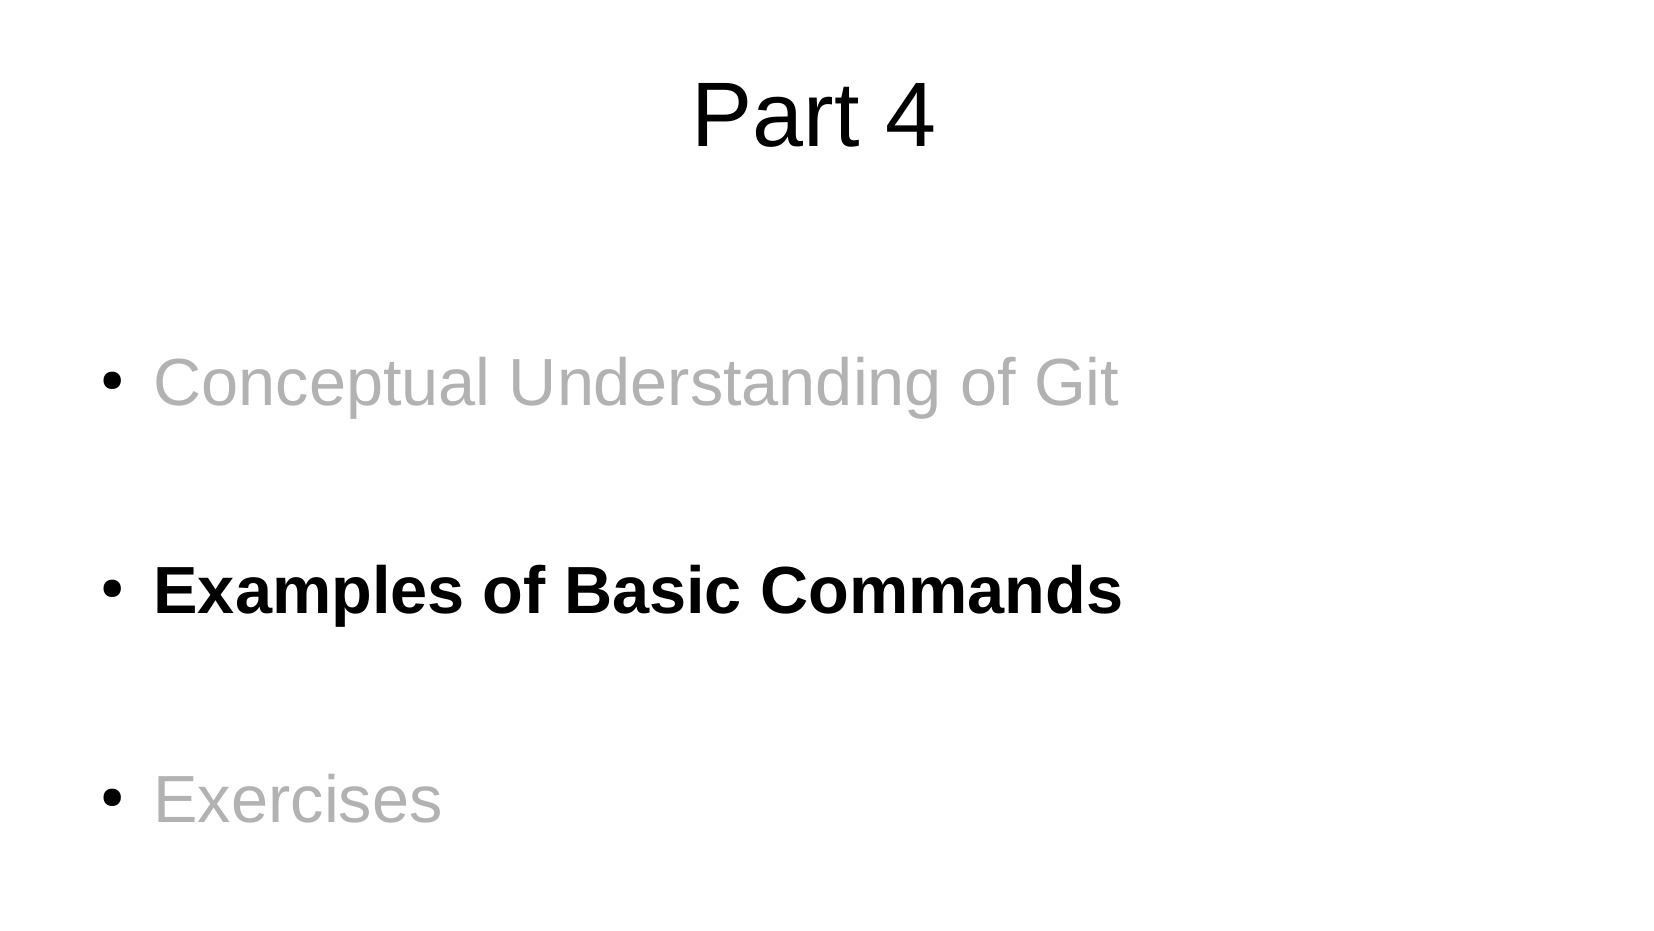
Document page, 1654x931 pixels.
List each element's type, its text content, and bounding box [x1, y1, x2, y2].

list Conceptual Understanding of Git Examples of Basic Commands Exercises [82, 240, 1571, 856]
title Part 4 [82, 37, 1571, 193]
